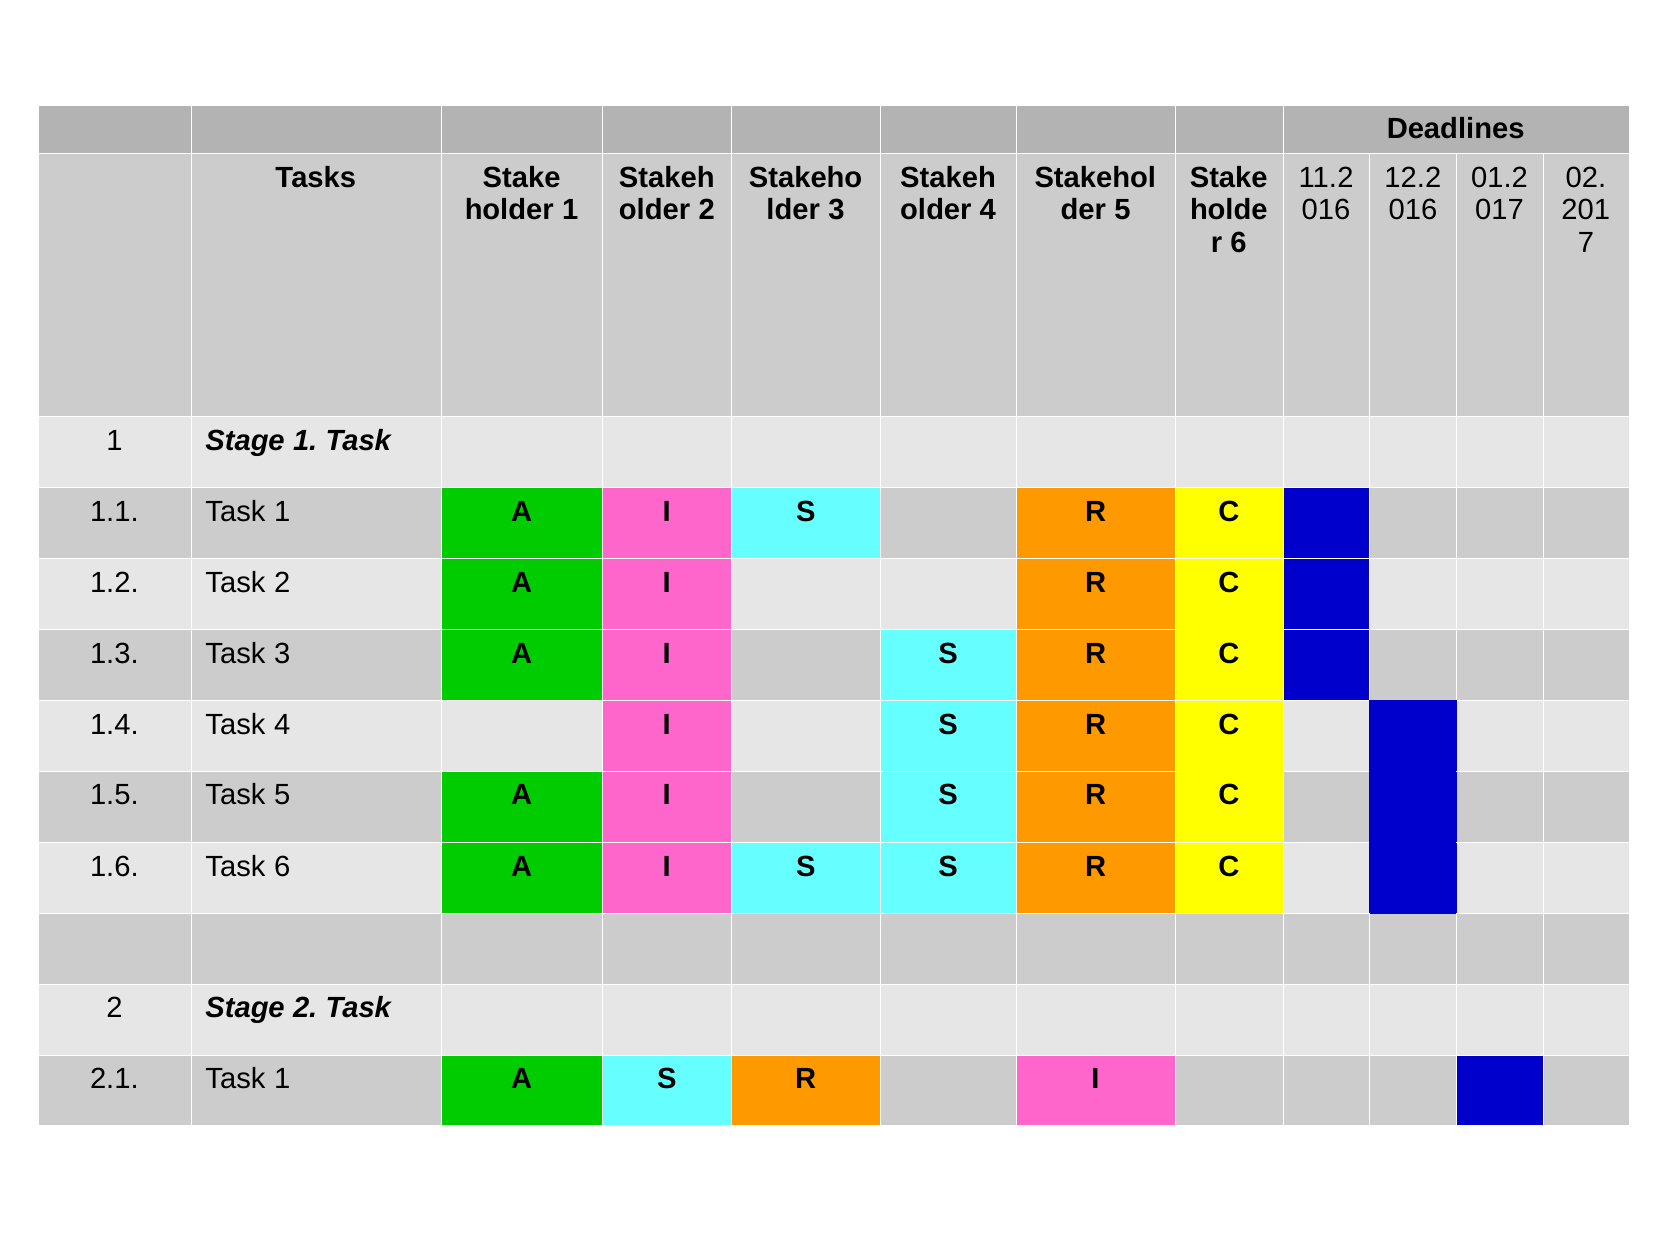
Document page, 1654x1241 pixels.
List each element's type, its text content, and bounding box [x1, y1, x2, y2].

table_cell [1544, 985, 1629, 1055]
table_cell Task 4 [192, 701, 441, 771]
table_cell [1370, 772, 1456, 842]
table_cell 1.3. [39, 630, 191, 700]
table_cell C [1176, 488, 1283, 558]
table_cell [603, 985, 731, 1055]
table_cell [1284, 417, 1369, 487]
table_cell [881, 559, 1016, 629]
table_cell A [442, 488, 602, 558]
table_cell I [1017, 1056, 1175, 1125]
table_cell [881, 985, 1016, 1055]
table_cell Task 6 [192, 843, 441, 913]
table_cell [442, 701, 602, 771]
table_cell R [1017, 559, 1175, 629]
table_cell I [603, 559, 731, 629]
table_header [1017, 106, 1175, 153]
table_header [1176, 106, 1283, 153]
table_cell [1176, 417, 1283, 487]
table_cell [603, 914, 731, 984]
table_cell [1544, 488, 1629, 558]
table_cell A [442, 772, 602, 842]
table_cell Task 1 [192, 488, 441, 558]
table_cell R [1017, 630, 1175, 700]
table_cell S [603, 1056, 731, 1125]
table_cell [1544, 559, 1629, 629]
table_header [732, 106, 880, 153]
table_cell [1457, 630, 1543, 700]
table_cell [881, 914, 1016, 984]
table_cell Stakeholder 2 [603, 154, 731, 416]
table_cell [881, 1056, 1016, 1125]
table_cell [1457, 701, 1543, 771]
table_cell [1017, 914, 1175, 984]
table_cell [1457, 417, 1543, 487]
table_cell [1370, 985, 1456, 1055]
table_cell S [881, 843, 1016, 913]
table_cell [1457, 1056, 1543, 1125]
table_cell I [603, 488, 731, 558]
table_cell 1.4. [39, 701, 191, 771]
table_header [603, 106, 731, 153]
table_cell 1.6. [39, 843, 191, 913]
table_cell [732, 985, 880, 1055]
table_cell [1284, 772, 1369, 842]
table_cell Tasks [192, 154, 441, 416]
table_cell 01.2017 [1457, 154, 1543, 416]
table_cell [881, 417, 1016, 487]
table_cell [1370, 843, 1456, 913]
table_cell 1.2. [39, 559, 191, 629]
table_cell 11.2016 [1284, 154, 1369, 416]
table_cell [1284, 559, 1369, 629]
table_cell A [442, 1056, 602, 1125]
table_header [881, 106, 1016, 153]
table_header [39, 106, 191, 153]
table_cell Task 3 [192, 630, 441, 700]
table_cell [1370, 559, 1456, 629]
table_cell [442, 417, 602, 487]
table_cell [603, 417, 731, 487]
table_cell [39, 914, 191, 984]
table_cell 2 [39, 985, 191, 1055]
table_cell [1544, 701, 1629, 771]
table_cell [1176, 914, 1283, 984]
table_cell I [603, 701, 731, 771]
table_cell [1284, 1056, 1369, 1125]
table_cell [442, 914, 602, 984]
table_cell [1544, 1056, 1629, 1125]
table_cell S [732, 843, 880, 913]
table_cell [732, 417, 880, 487]
table_cell [1284, 843, 1369, 913]
table_cell Stage 1. Task [192, 417, 441, 487]
table_cell [1370, 417, 1456, 487]
table_cell [1457, 488, 1543, 558]
table_cell [1457, 559, 1543, 629]
table_cell A [442, 630, 602, 700]
table_cell 1.5. [39, 772, 191, 842]
table_cell [1284, 914, 1369, 984]
table_cell [1017, 985, 1175, 1055]
table_cell R [1017, 843, 1175, 913]
table_cell [1370, 701, 1456, 771]
table_cell [1544, 772, 1629, 842]
table_cell [732, 914, 880, 984]
table_cell 12.2016 [1370, 154, 1456, 416]
table_cell S [881, 630, 1016, 700]
table_cell R [1017, 772, 1175, 842]
table_cell C [1176, 630, 1283, 700]
table_cell 2.1. [39, 1056, 191, 1125]
table_cell [1017, 417, 1175, 487]
table_cell [1544, 914, 1629, 984]
table_header Deadlines [1284, 106, 1629, 153]
table_cell R [732, 1056, 880, 1125]
table_cell [1370, 914, 1456, 984]
table_cell Stakeholder 3 [732, 154, 880, 416]
table_cell [442, 985, 602, 1055]
table_header [192, 106, 441, 153]
table_cell [1370, 1056, 1456, 1125]
table_cell Task 5 [192, 772, 441, 842]
table_cell C [1176, 701, 1283, 771]
table_cell S [732, 488, 880, 558]
table_cell [1457, 772, 1543, 842]
table_cell [192, 914, 441, 984]
table_cell [1284, 701, 1369, 771]
table_cell Task 2 [192, 559, 441, 629]
table_cell Stakeholder 6 [1176, 154, 1283, 416]
table_cell [1457, 914, 1543, 984]
table_cell [881, 488, 1016, 558]
table_cell [1284, 985, 1369, 1055]
table_cell Stage 2. Task [192, 985, 441, 1055]
table_cell [1176, 985, 1283, 1055]
table_cell S [881, 772, 1016, 842]
table_cell C [1176, 843, 1283, 913]
table_header [442, 106, 602, 153]
table_cell [1284, 630, 1369, 700]
table_cell [1457, 985, 1543, 1055]
table_cell [1370, 630, 1456, 700]
table_cell [732, 701, 880, 771]
table_cell I [603, 772, 731, 842]
table_cell I [603, 843, 731, 913]
table_cell [39, 154, 191, 416]
table_cell Stakeholder 4 [881, 154, 1016, 416]
table_cell 02.2017 [1544, 154, 1629, 416]
table_cell C [1176, 559, 1283, 629]
table_cell [732, 630, 880, 700]
table_cell [732, 772, 880, 842]
table_cell R [1017, 701, 1175, 771]
table_cell Stakeholder 5 [1017, 154, 1175, 416]
table_cell Task 1 [192, 1056, 441, 1125]
table_cell A [442, 843, 602, 913]
table_cell I [603, 630, 731, 700]
table_cell [1544, 417, 1629, 487]
table_cell [1370, 488, 1456, 558]
table_cell S [881, 701, 1016, 771]
table_cell [1544, 843, 1629, 913]
table_cell C [1176, 772, 1283, 842]
table_cell [1176, 1056, 1283, 1125]
table_cell [1284, 488, 1369, 558]
table_cell 1 [39, 417, 191, 487]
table_cell [1544, 630, 1629, 700]
table_cell Stake holder 1 [442, 154, 602, 416]
table_cell 1.1. [39, 488, 191, 558]
table_cell [732, 559, 880, 629]
table_cell A [442, 559, 602, 629]
table_cell [1457, 843, 1543, 913]
table_cell R [1017, 488, 1175, 558]
